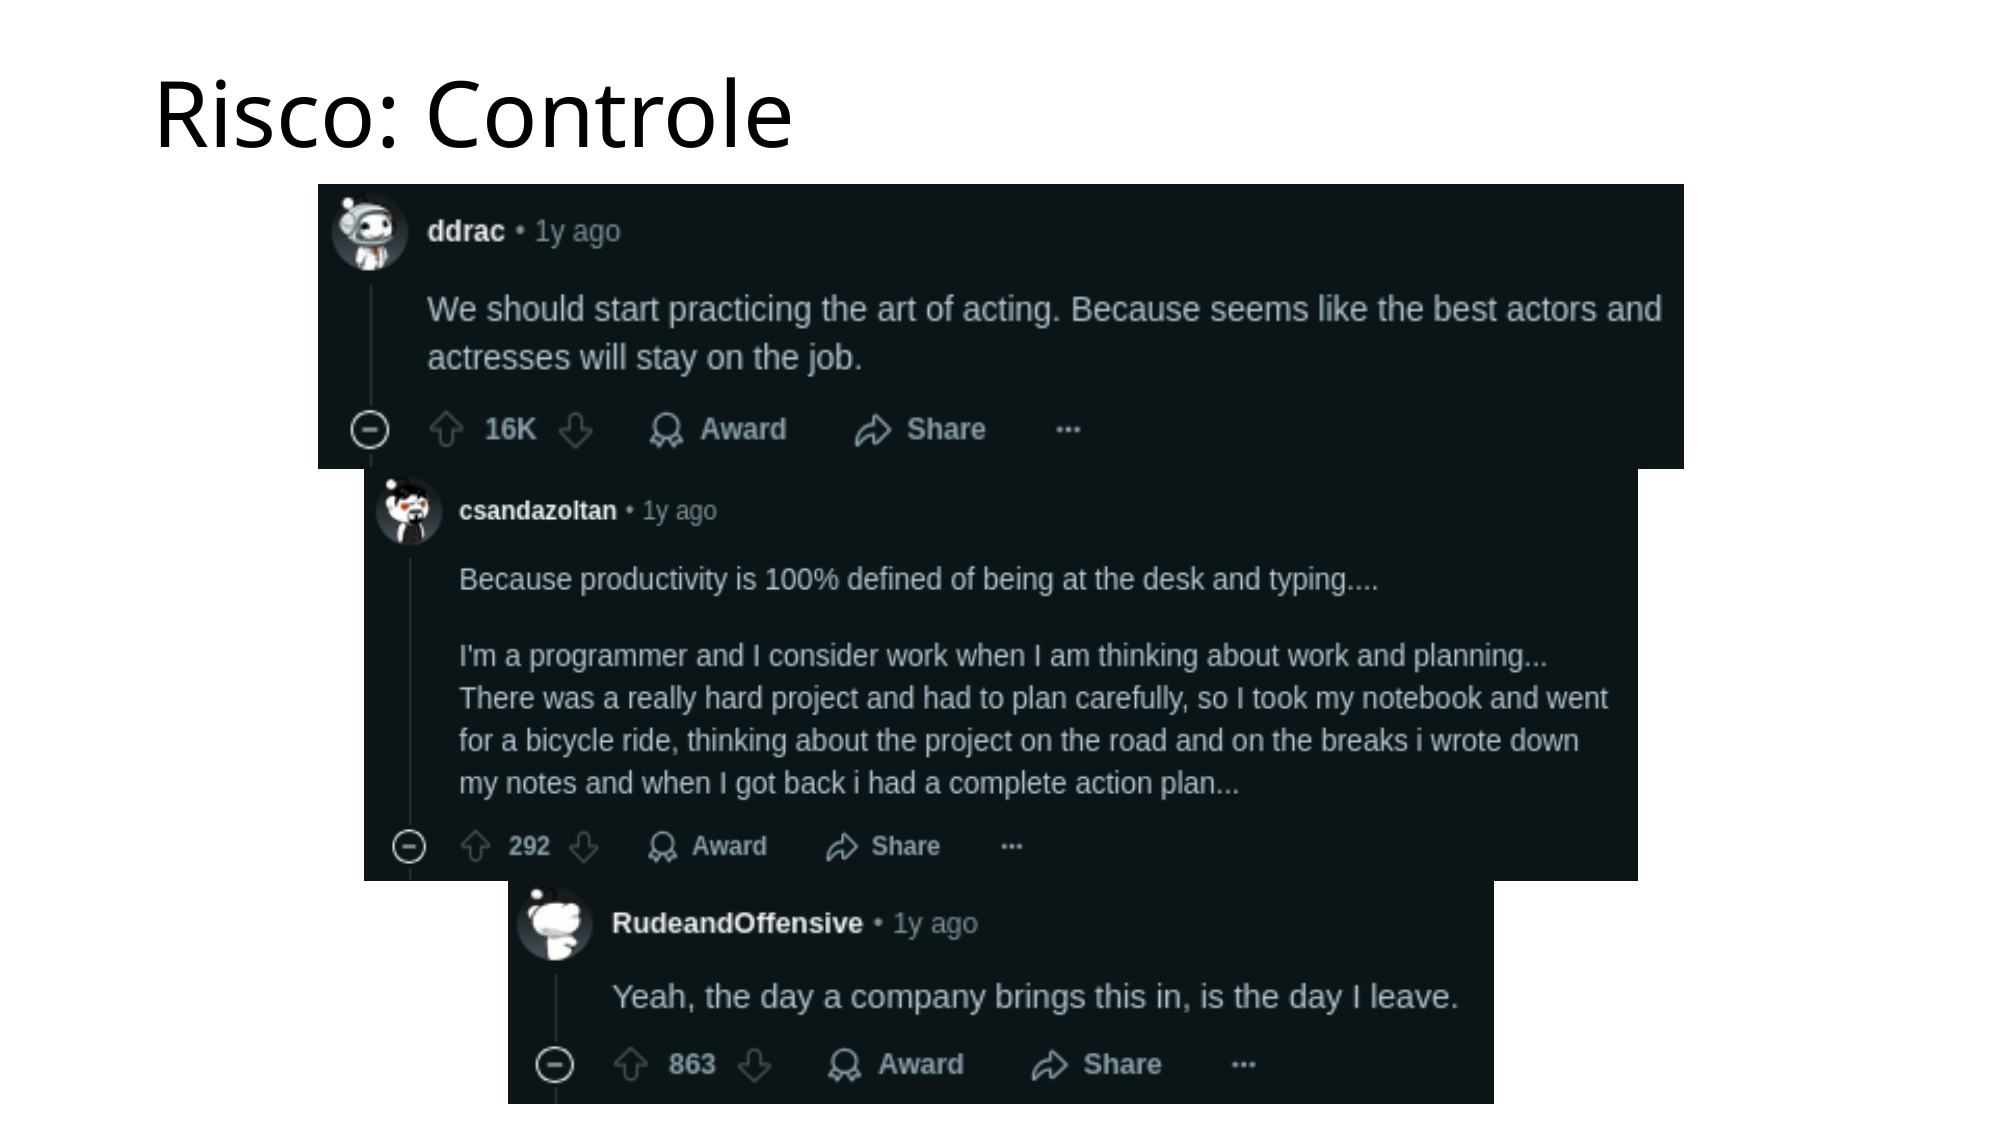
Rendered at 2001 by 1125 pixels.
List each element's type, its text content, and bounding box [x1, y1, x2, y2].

title Risco: Controle [137, 9, 1863, 227]
picture [318, 184, 1684, 1104]
